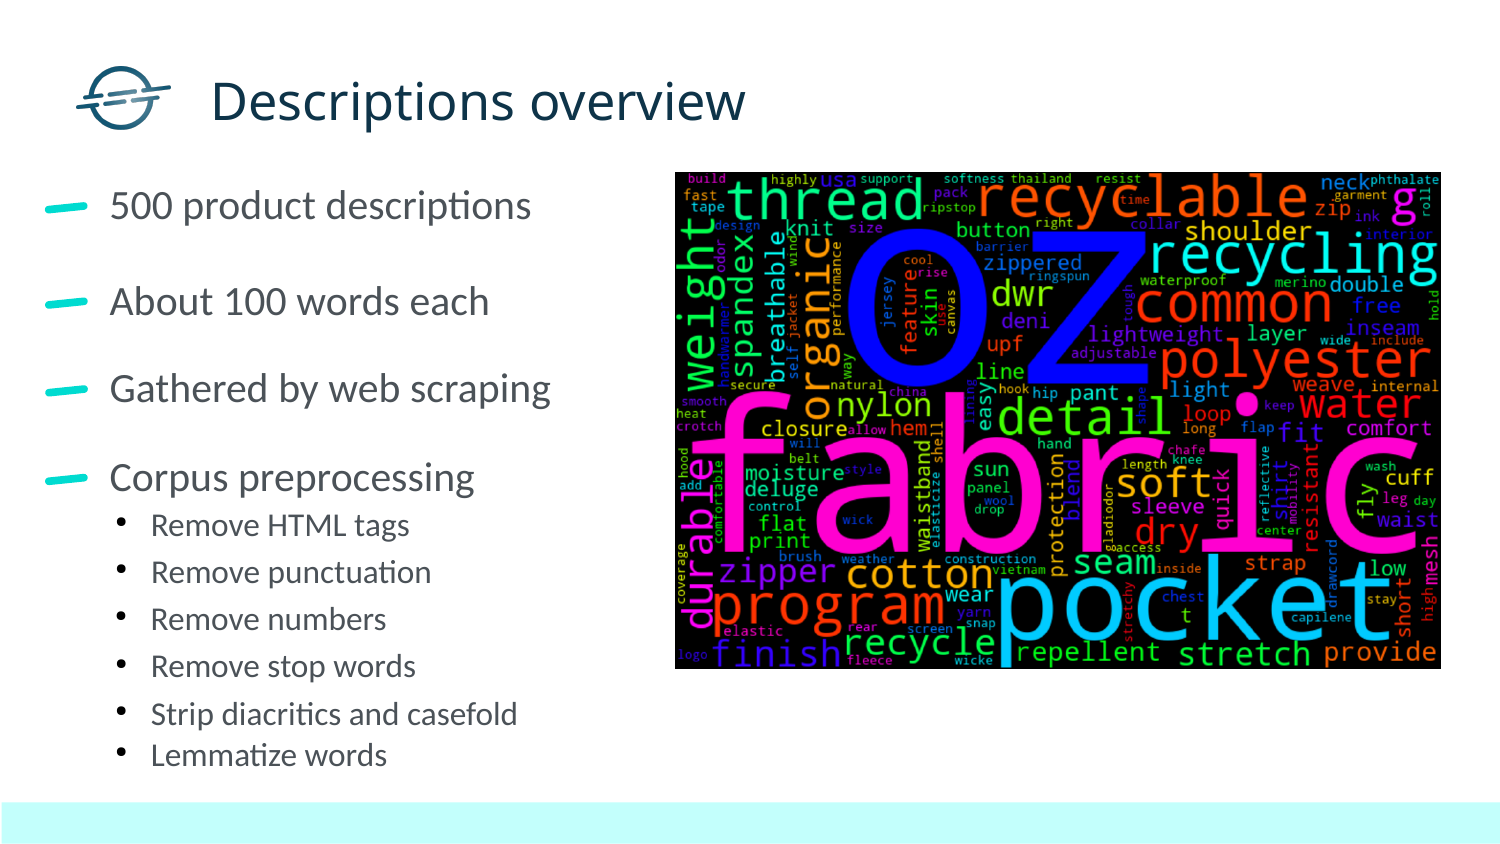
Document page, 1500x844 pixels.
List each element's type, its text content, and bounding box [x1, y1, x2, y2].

title About 100 words each [94, 258, 623, 331]
title Remove HTML tags [100, 487, 452, 535]
picture [675, 172, 1441, 670]
title Descriptions overview [195, 53, 943, 141]
title Remove stop words [100, 629, 463, 676]
text_box [45, 473, 88, 486]
text_box [44, 202, 88, 214]
text_box [1, 802, 1500, 844]
text_box [45, 297, 88, 309]
title Strip diacritics and casefold [100, 676, 535, 718]
picture [76, 66, 171, 130]
title Corpus preprocessing [94, 434, 623, 523]
title Remove punctuation [100, 535, 494, 600]
title Gathered by web scraping [94, 346, 623, 434]
text_box [45, 385, 88, 397]
title 500 product descriptions [94, 162, 623, 236]
title Remove numbers [100, 582, 574, 642]
title Lemmatize words [100, 718, 535, 777]
